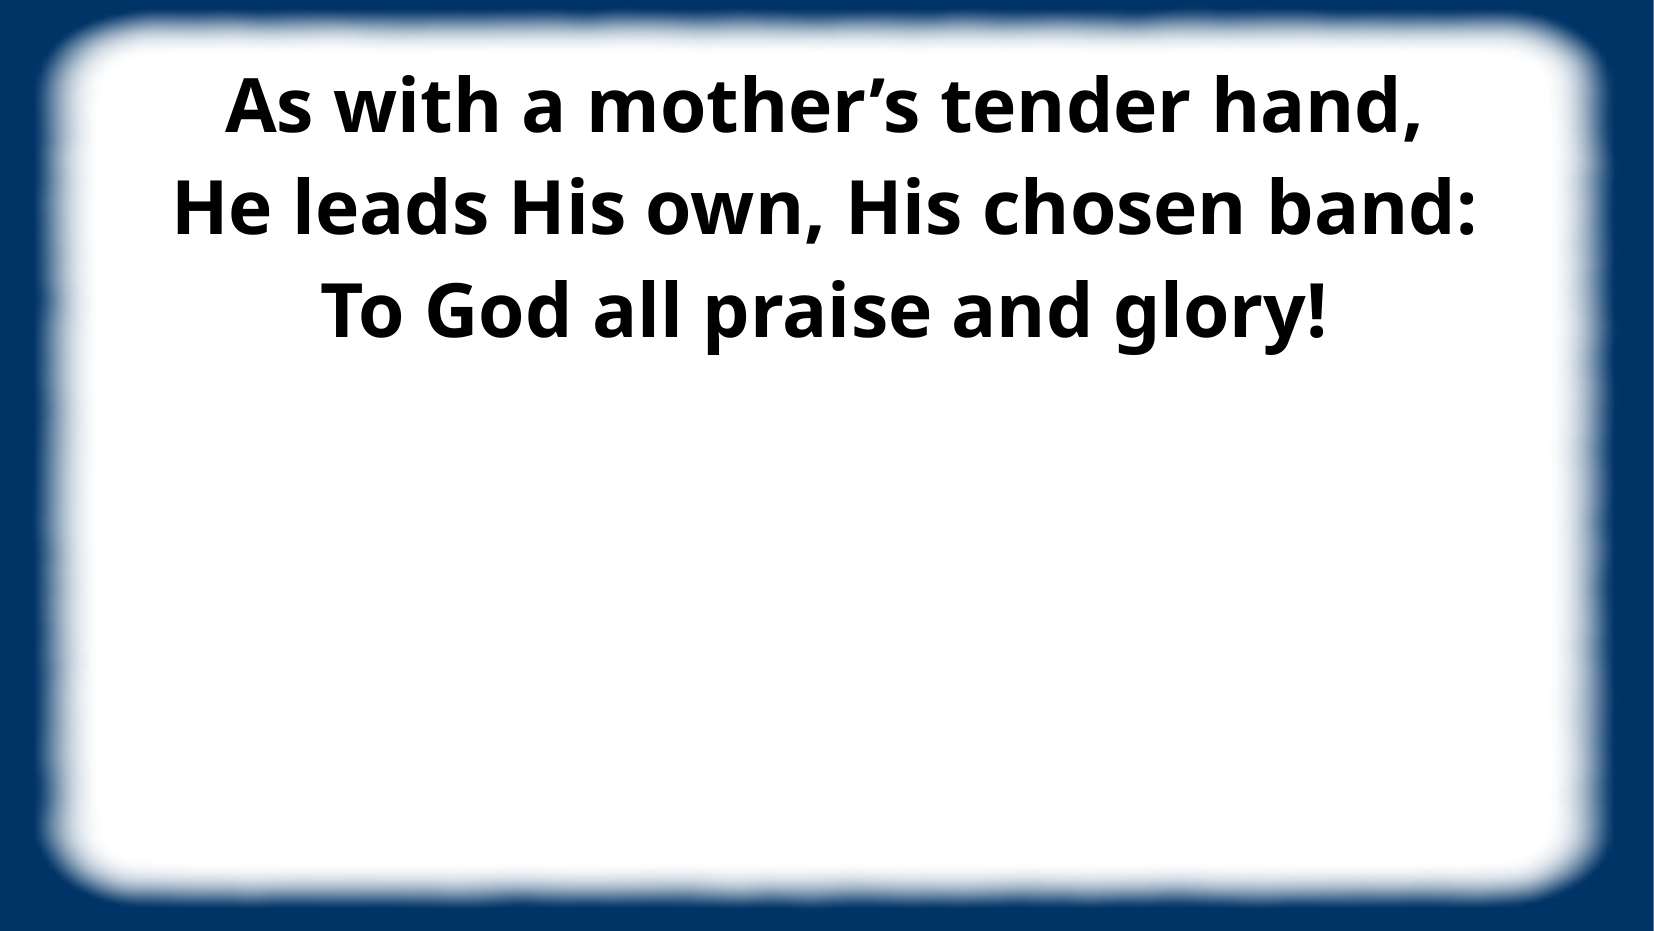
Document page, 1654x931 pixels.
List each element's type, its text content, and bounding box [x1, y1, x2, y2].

text_box As with a mother’s tender hand, He leads His own, His chosen band: To God all praise and glory! [105, 45, 1546, 360]
picture [0, 0, 1654, 931]
